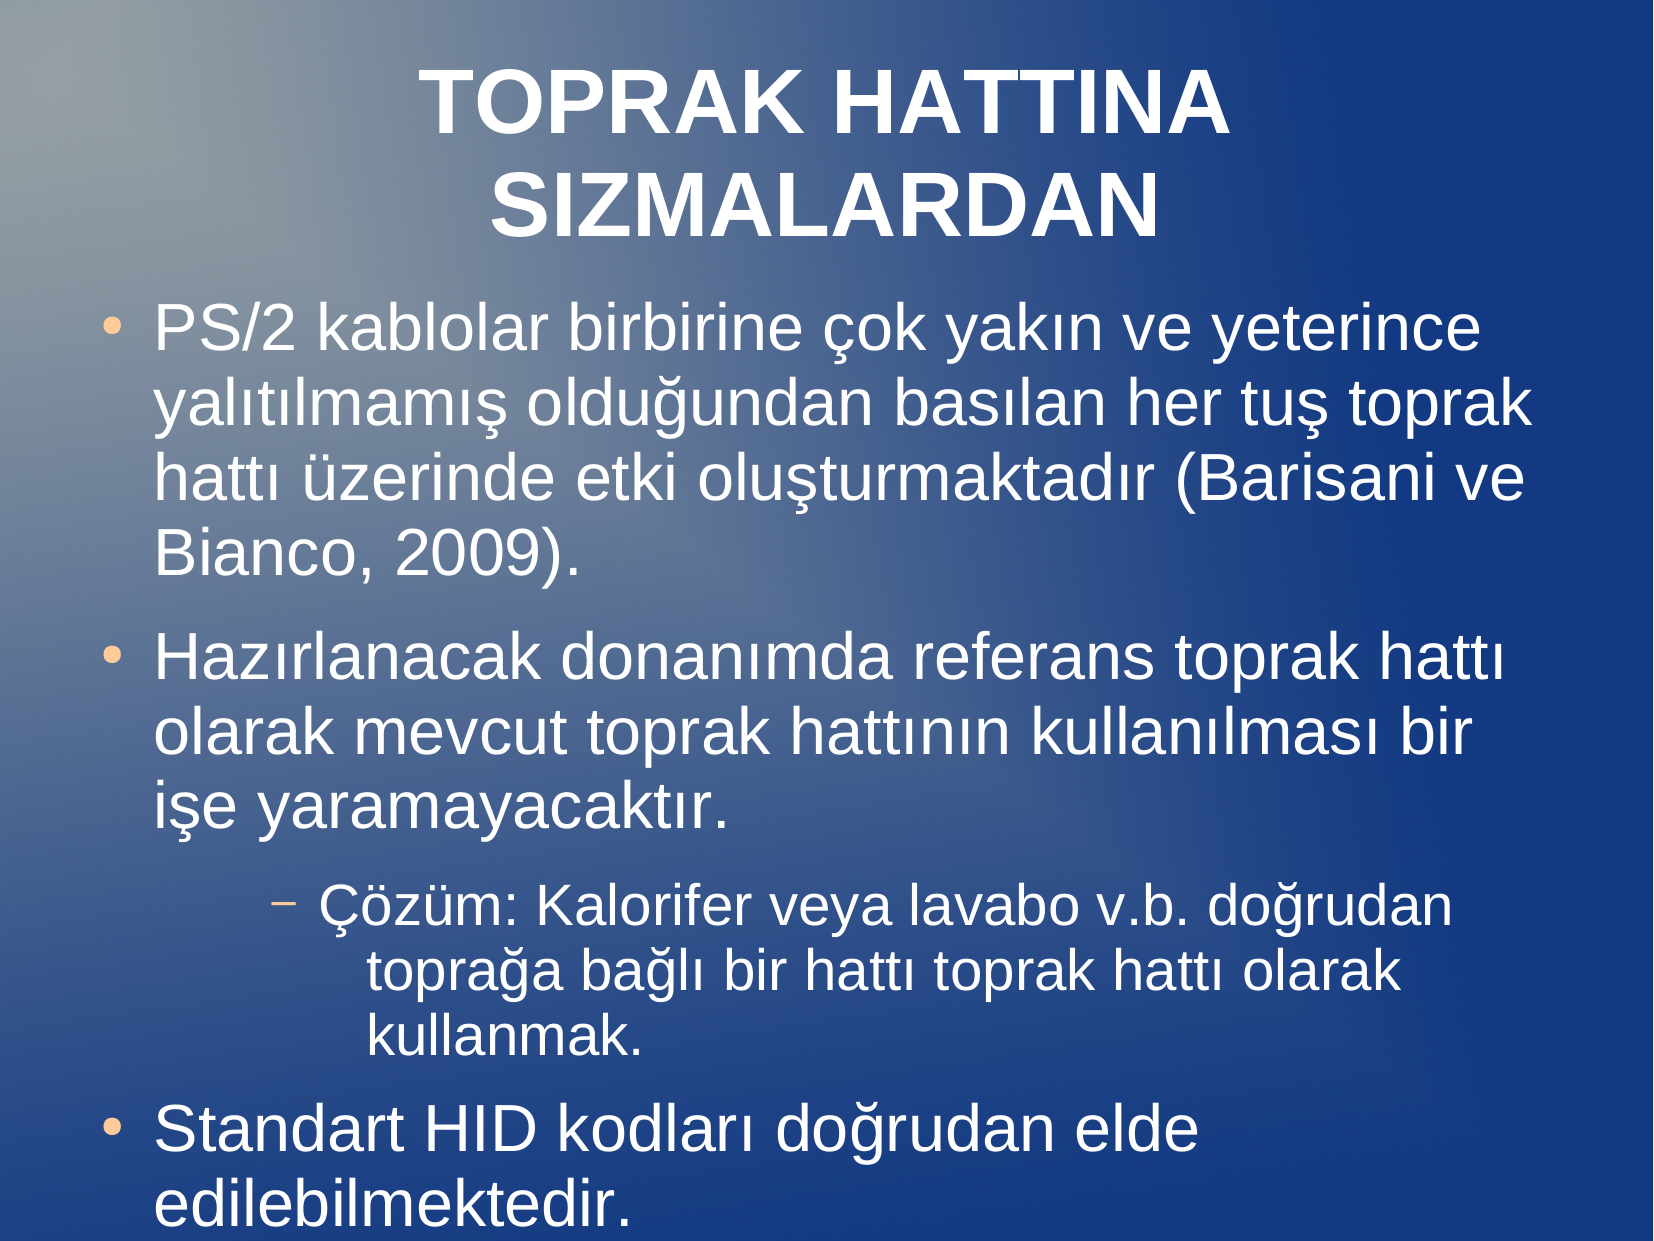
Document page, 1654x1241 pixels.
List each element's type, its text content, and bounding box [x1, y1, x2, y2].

list PS/2 kablolar birbirine çok yakın ve yeterince yalıtılmamış olduğundan basılan her tuş toprak hattı üzerinde etki oluşturmaktadır (Barisani ve Bianco, 2009). Hazırlanacak donanımda referans toprak hattı olarak mevcut toprak hattının kullanılması bir işe yaramayacaktır. Çözüm: Kalorifer veya lavabo v.b. doğrudan toprağa bağlı bir hattı toprak hattı olarak kullanmak. Standart HID kodları doğrudan elde edilebilmektedir. [82, 290, 1571, 1241]
title TOPRAK HATTINA SIZMALARDAN [82, 50, 1571, 256]
picture [0, 0, 1654, 1241]
